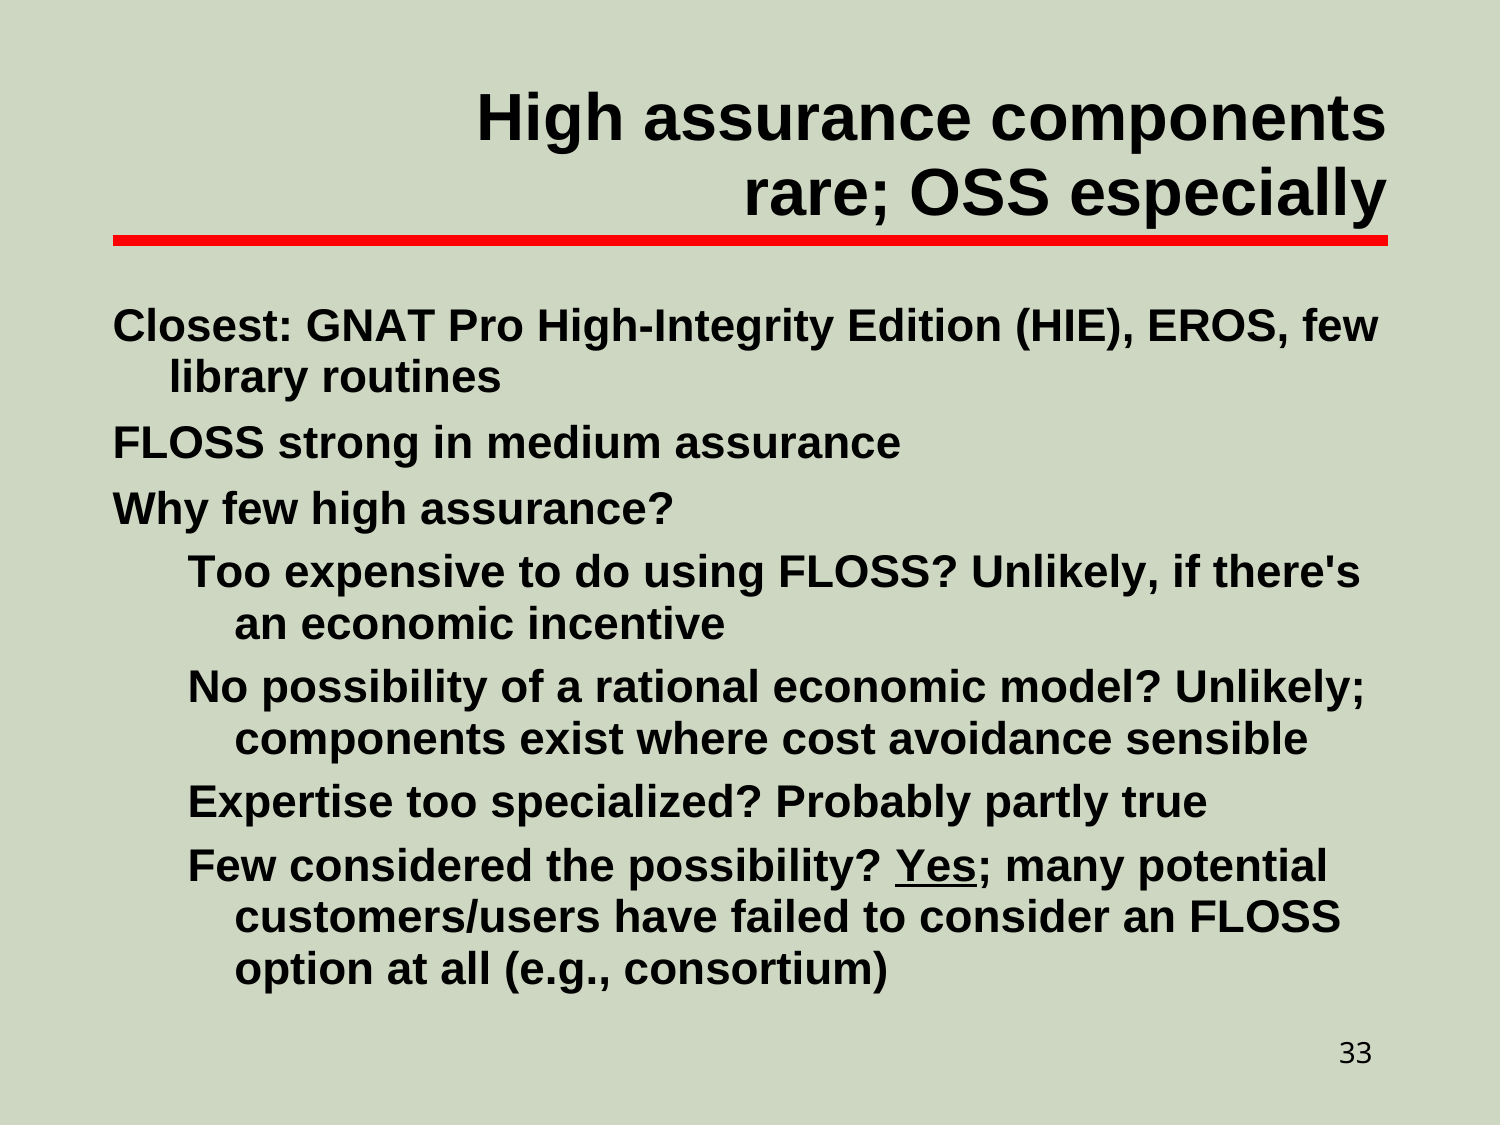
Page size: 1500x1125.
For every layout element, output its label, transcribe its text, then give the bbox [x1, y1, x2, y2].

list Closest: GNAT Pro High-Integrity Edition (HIE), EROS, few library routines FLOSS strong in medium assurance Why few high assurance? Too expensive to do using FLOSS? Unlikely, if there's an economic incentive No possibility of a rational economic model? Unlikely; components exist where cost avoidance sensible Expertise too specialized? Probably partly true Few considered the possibility? Yes; many potential customers/users have failed to consider an FLOSS option at all (e.g., consortium) [112, 299, 1388, 1111]
title High assurance components rare; OSS especially [337, 79, 1388, 230]
